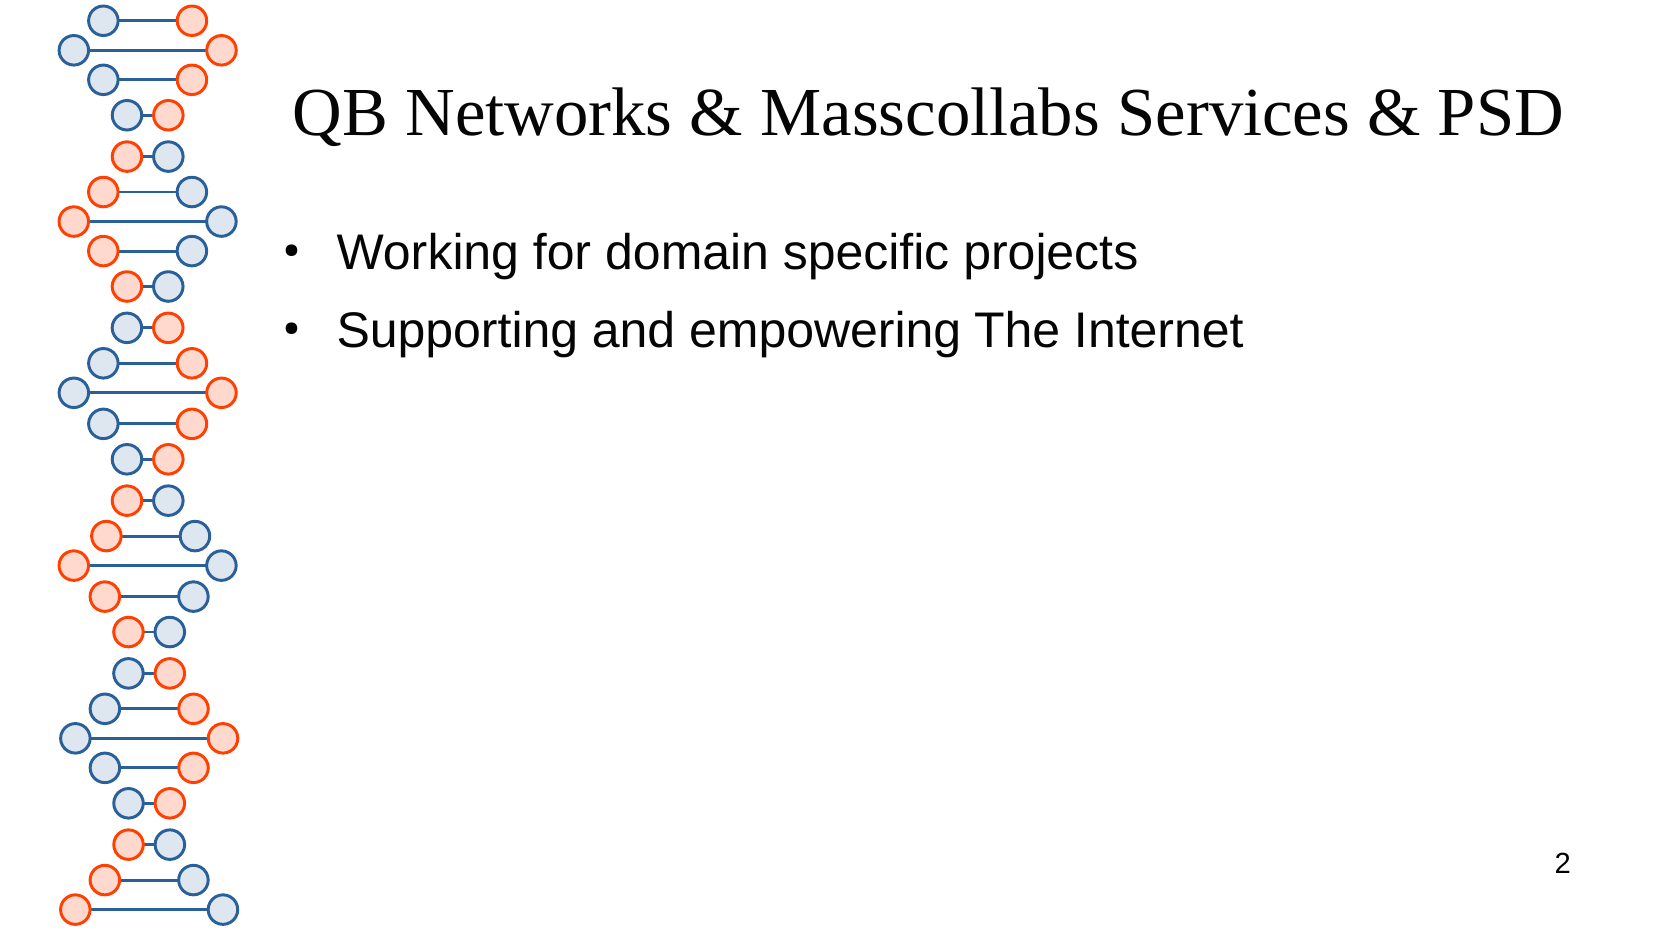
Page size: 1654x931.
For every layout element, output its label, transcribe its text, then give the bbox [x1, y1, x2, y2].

title QB Networks & Masscollabs Services & PSD [265, 35, 1595, 189]
list Working for domain specific projects Supporting and empowering The Internet [265, 224, 1595, 764]
